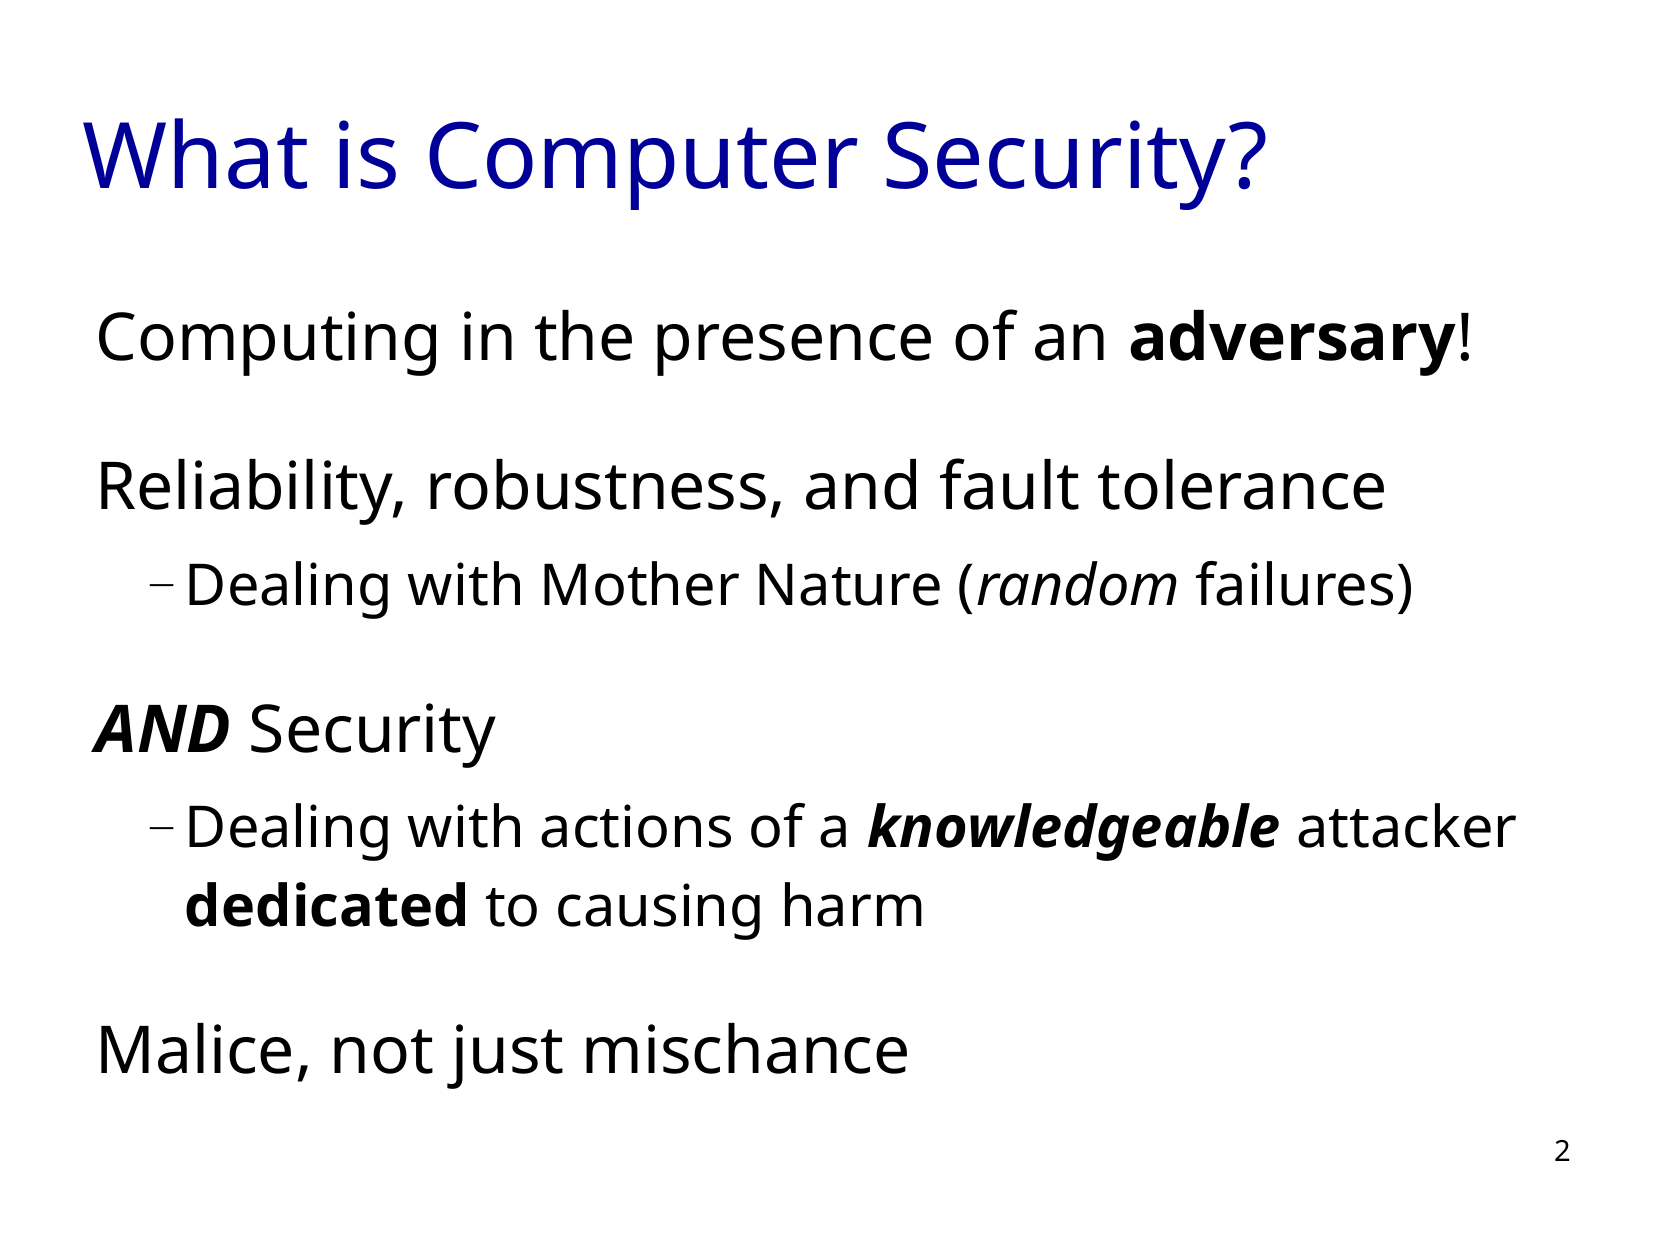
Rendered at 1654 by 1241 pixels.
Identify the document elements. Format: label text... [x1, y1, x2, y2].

list Computing in the presence of an adversary! Reliability, robustness, and fault tolerance Dealing with Mother Nature (random failures) AND Security Dealing with actions of a knowledgeable attacker dedicated to causing harm Malice, not just mischance [60, 290, 1571, 1096]
title What is Computer Security? [82, 49, 1571, 257]
